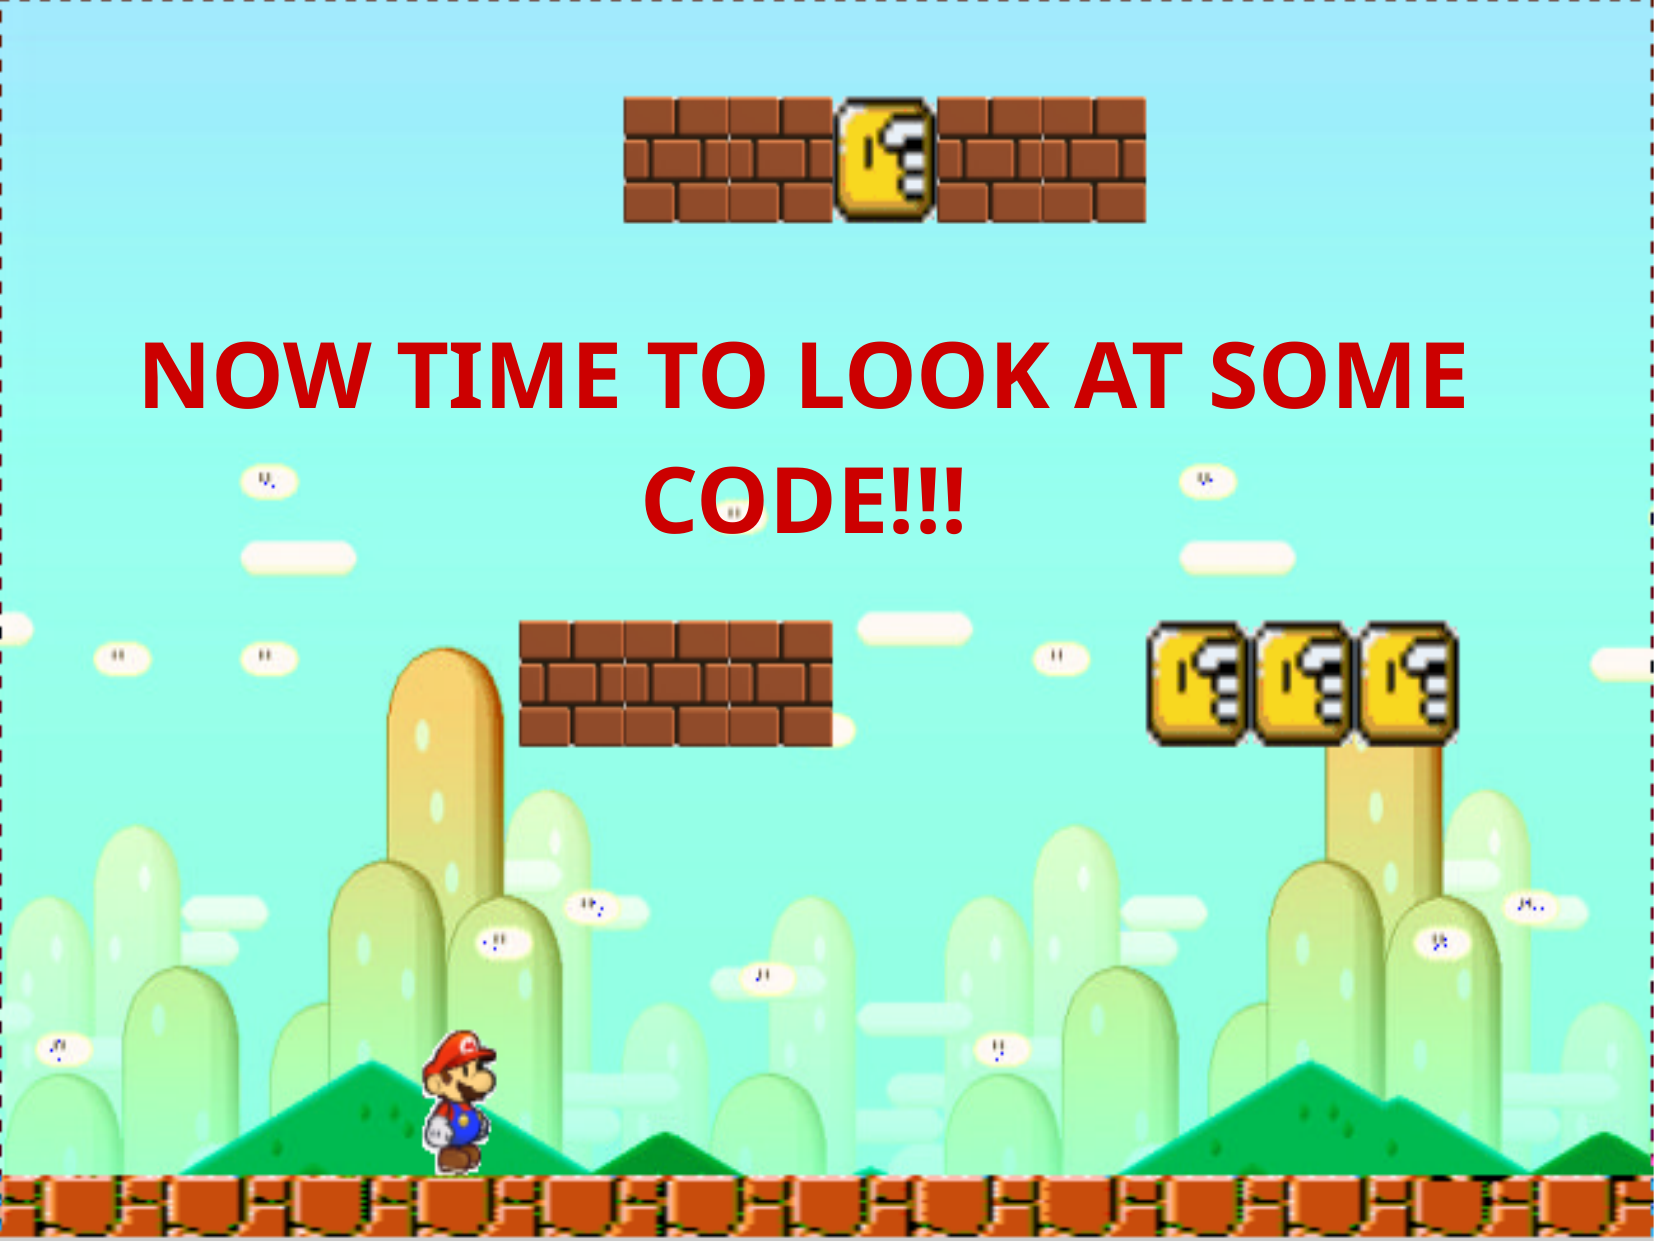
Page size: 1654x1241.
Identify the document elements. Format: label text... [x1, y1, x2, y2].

picture [0, 0, 1654, 1241]
title NOW TIME TO LOOK AT SOME CODE!!! [60, 285, 1549, 587]
